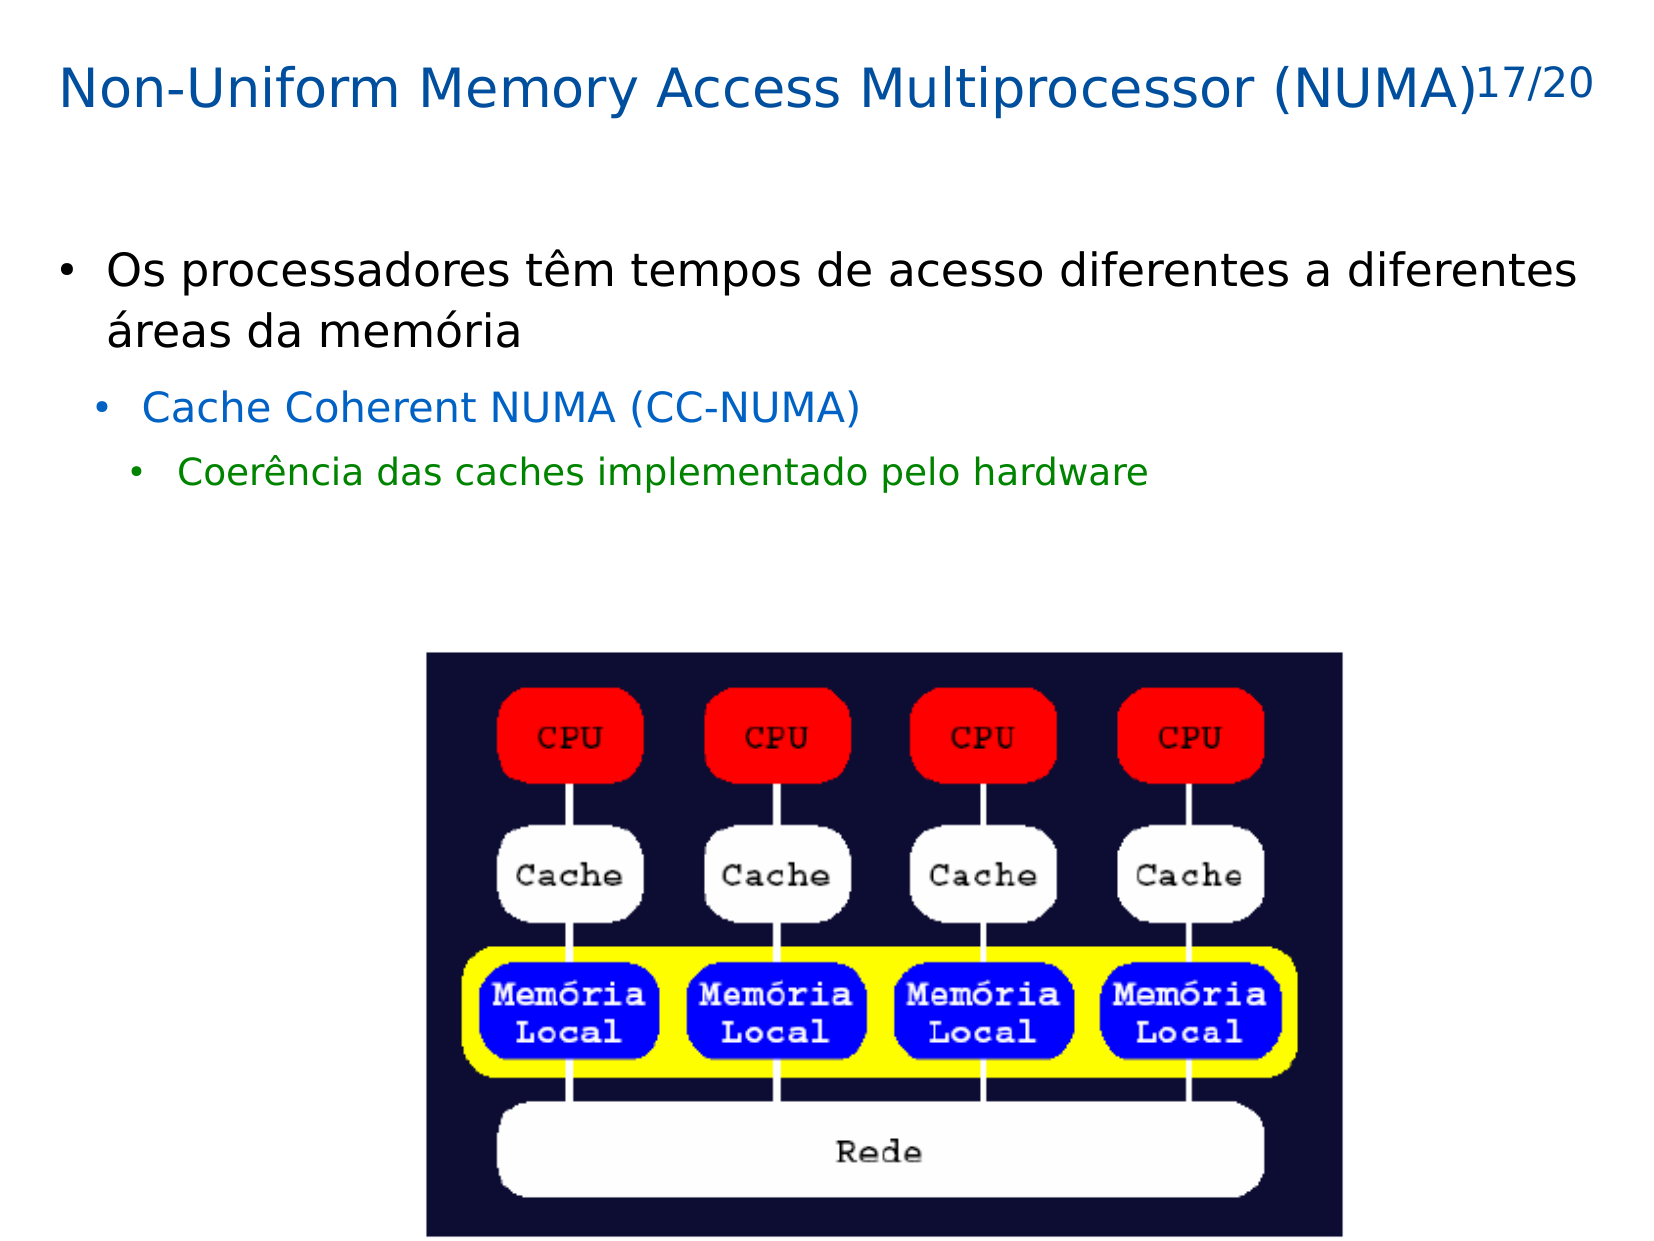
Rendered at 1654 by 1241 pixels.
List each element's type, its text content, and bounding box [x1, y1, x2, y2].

title Non-Uniform Memory Access Multiprocessor (NUMA) [59, 29, 1625, 148]
picture [423, 649, 1347, 1241]
list Os processadores têm tempos de acesso diferentes a diferentes áreas da memória Cache Coherent NUMA (CC-NUMA) Coerência das caches implementado pelo hardware [59, 236, 1595, 1211]
